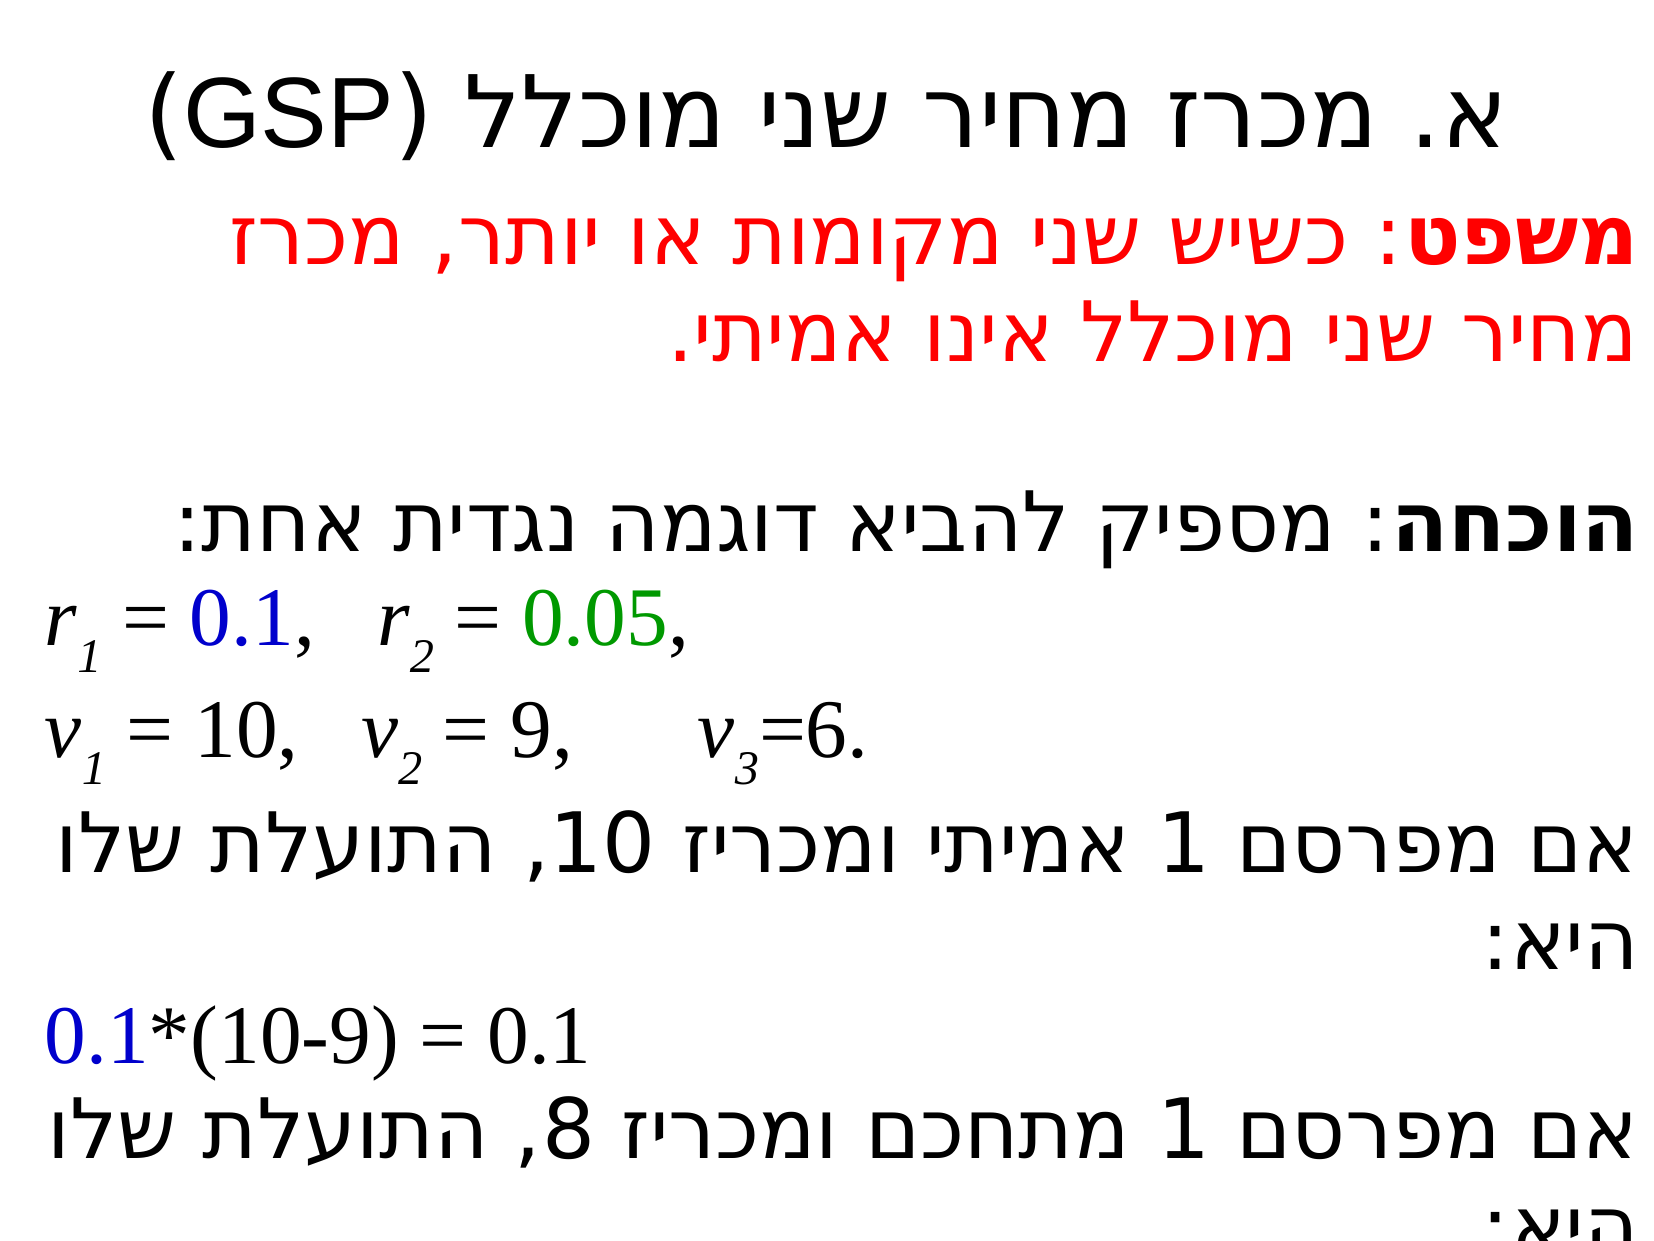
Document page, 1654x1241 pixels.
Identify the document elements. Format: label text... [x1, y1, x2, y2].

title א. מכרז מחיר שני מוכלל (GSP) [0, 45, 1654, 181]
text_box משפט: כשיש שני מקומות או יותר, מכרז מחיר שני מוכלל אינו אמיתי. הוכחה: מספיק להביא דוגמה נגדית אחת: r1 = 0.1, r2 = 0.05, v1 = 10, v2 = 9, v3=6. אם מפרסם 1 אמיתי ומכריז 10, התועלת שלו היא: 0.1*(10-9) = 0.1 אם מפרסם 1 מתחכם ומכריז 8, התועלת שלו היא: 0.05*(10-6) = 0.2 [30, 180, 1654, 1241]
